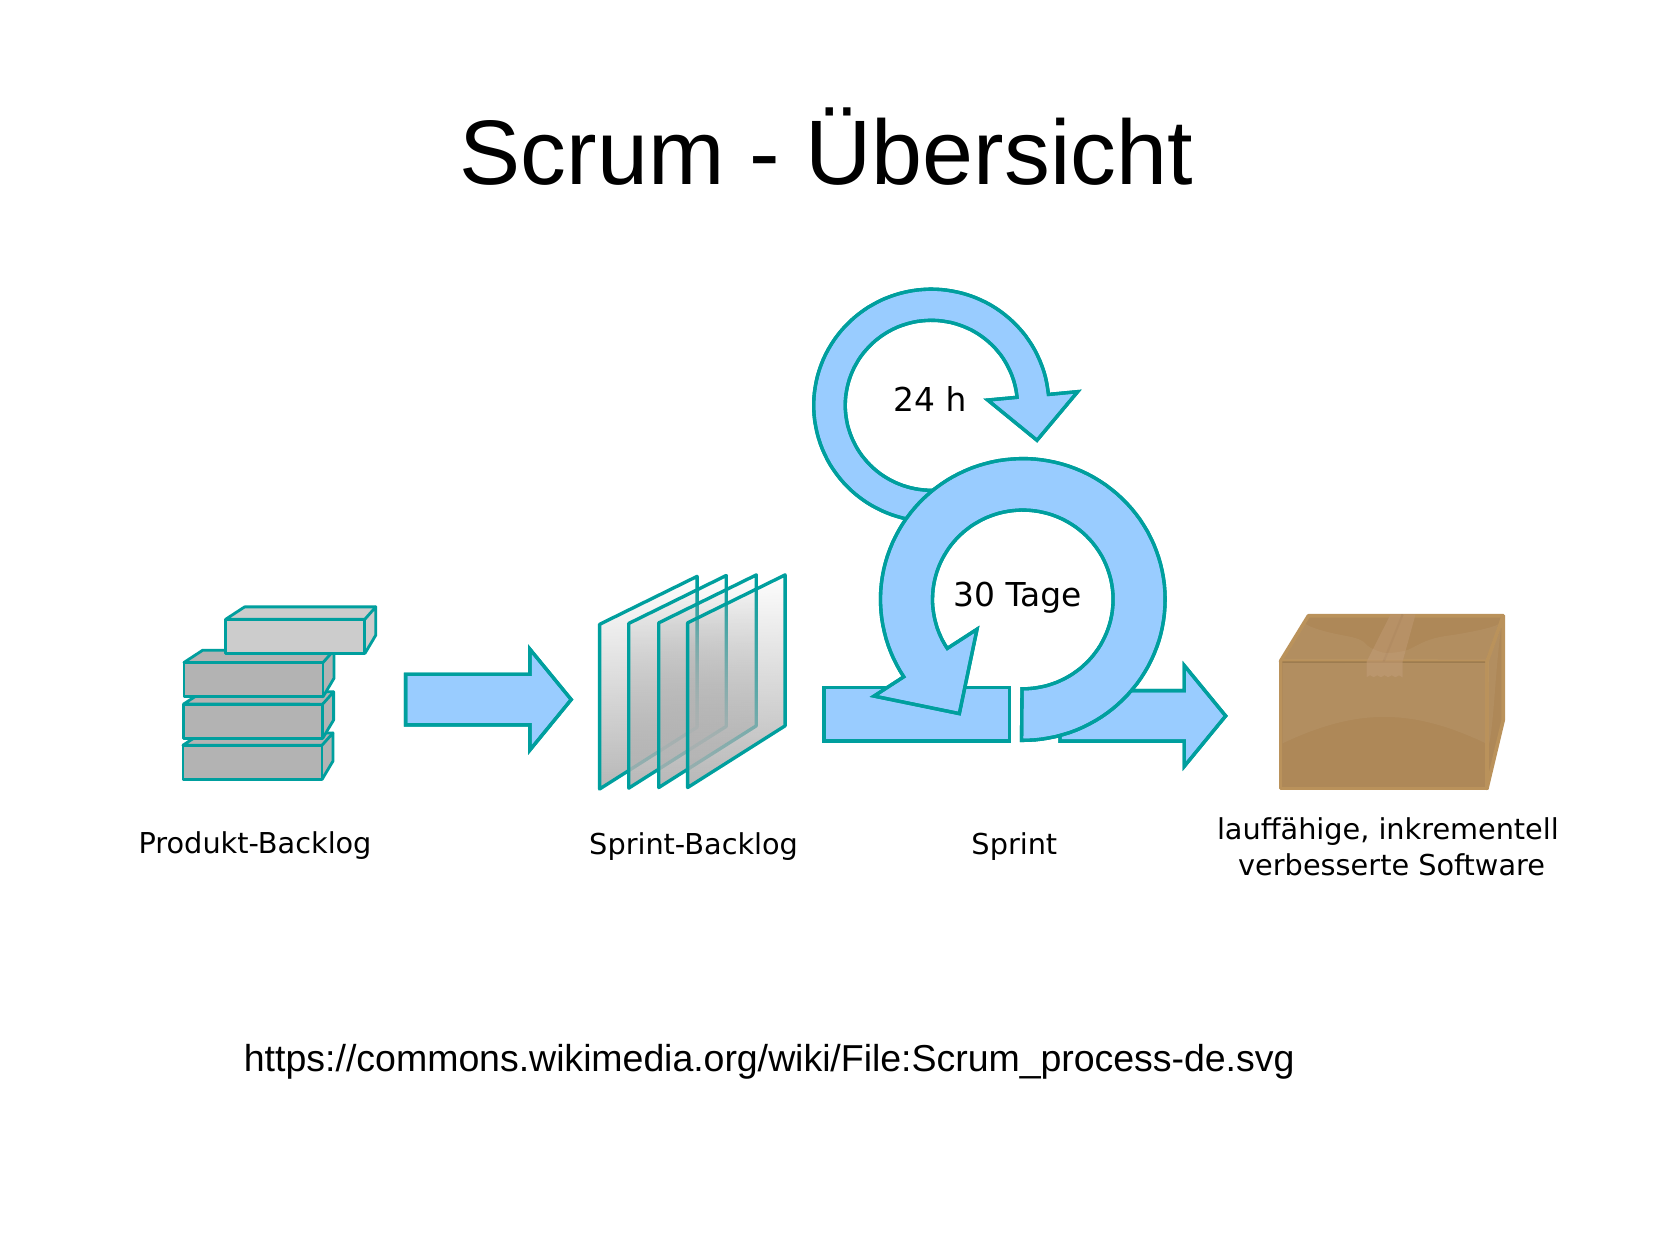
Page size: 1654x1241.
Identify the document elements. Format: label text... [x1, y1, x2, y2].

picture [106, 236, 1563, 965]
list [82, 290, 1571, 1010]
title Scrum - Übersicht [82, 49, 1571, 257]
text_box https://commons.wikimedia.org/wiki/File:Scrum_process-de.svg [229, 1030, 1312, 1087]
